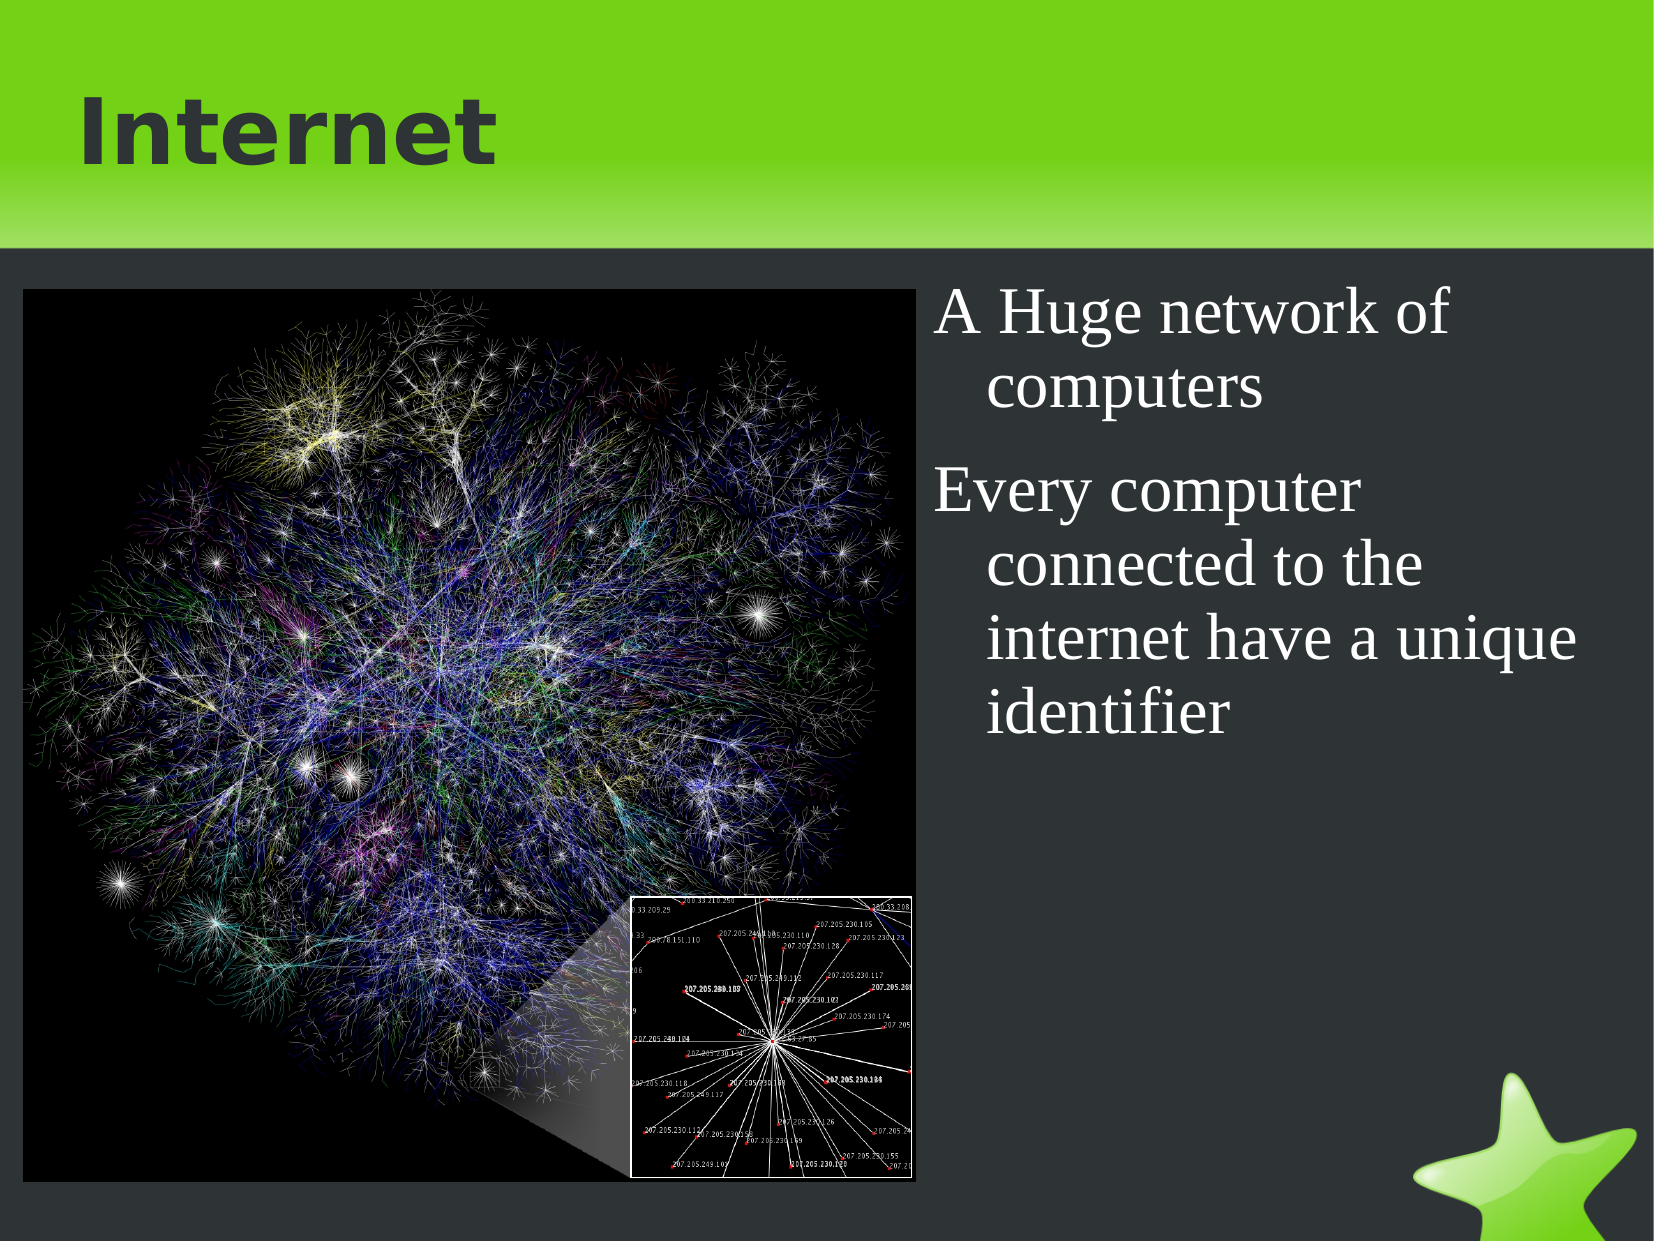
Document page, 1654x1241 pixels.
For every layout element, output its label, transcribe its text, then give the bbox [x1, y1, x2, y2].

picture [0, 0, 1654, 1241]
list A Huge network of computers Every computer connected to the internet have a unique identifier [915, 274, 1642, 1093]
title Internet [76, 29, 1565, 237]
